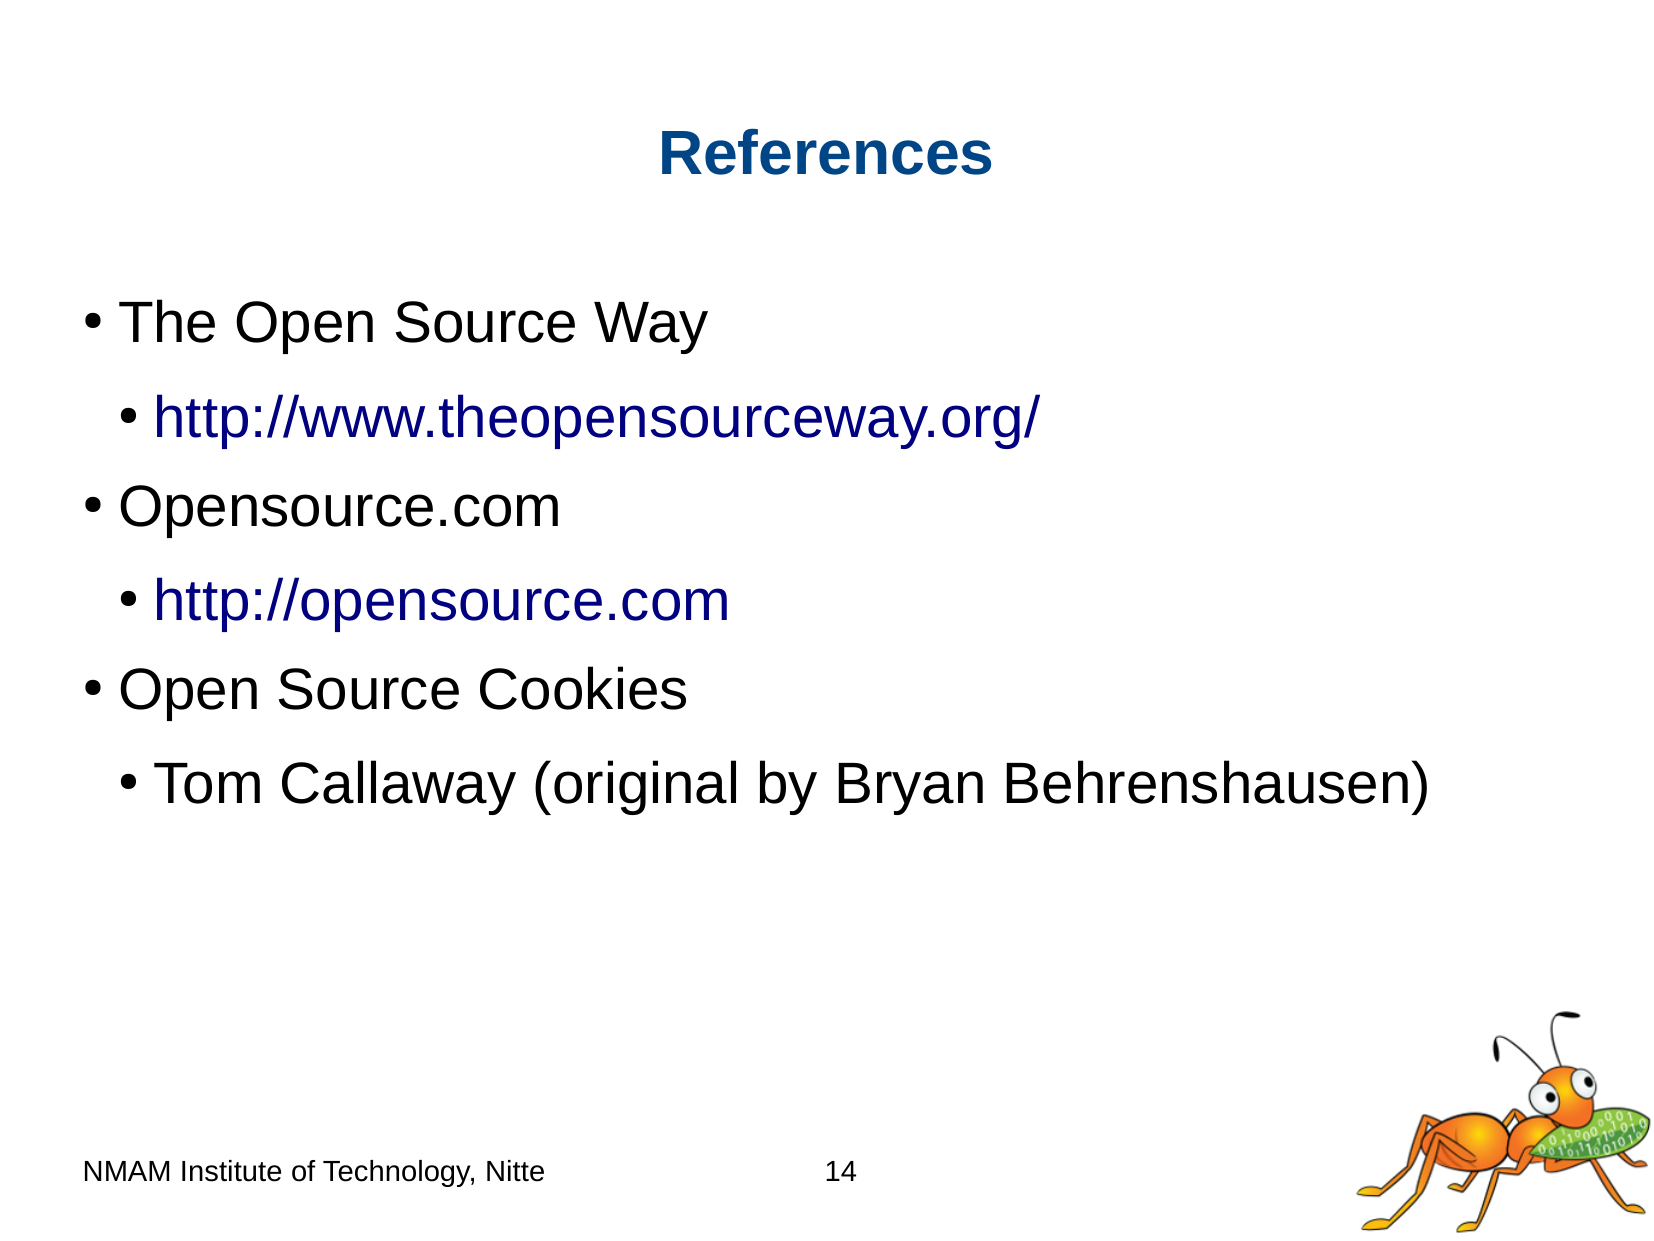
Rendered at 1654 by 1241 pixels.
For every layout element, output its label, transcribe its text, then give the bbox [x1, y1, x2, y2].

picture [1353, 1009, 1654, 1235]
title References [82, 49, 1571, 257]
list The Open Source Way http://www.theopensourceway.org/ Opensource.com http://opensource.com Open Source Cookies Tom Callaway (original by Bryan Behrenshausen) [82, 290, 1571, 1010]
